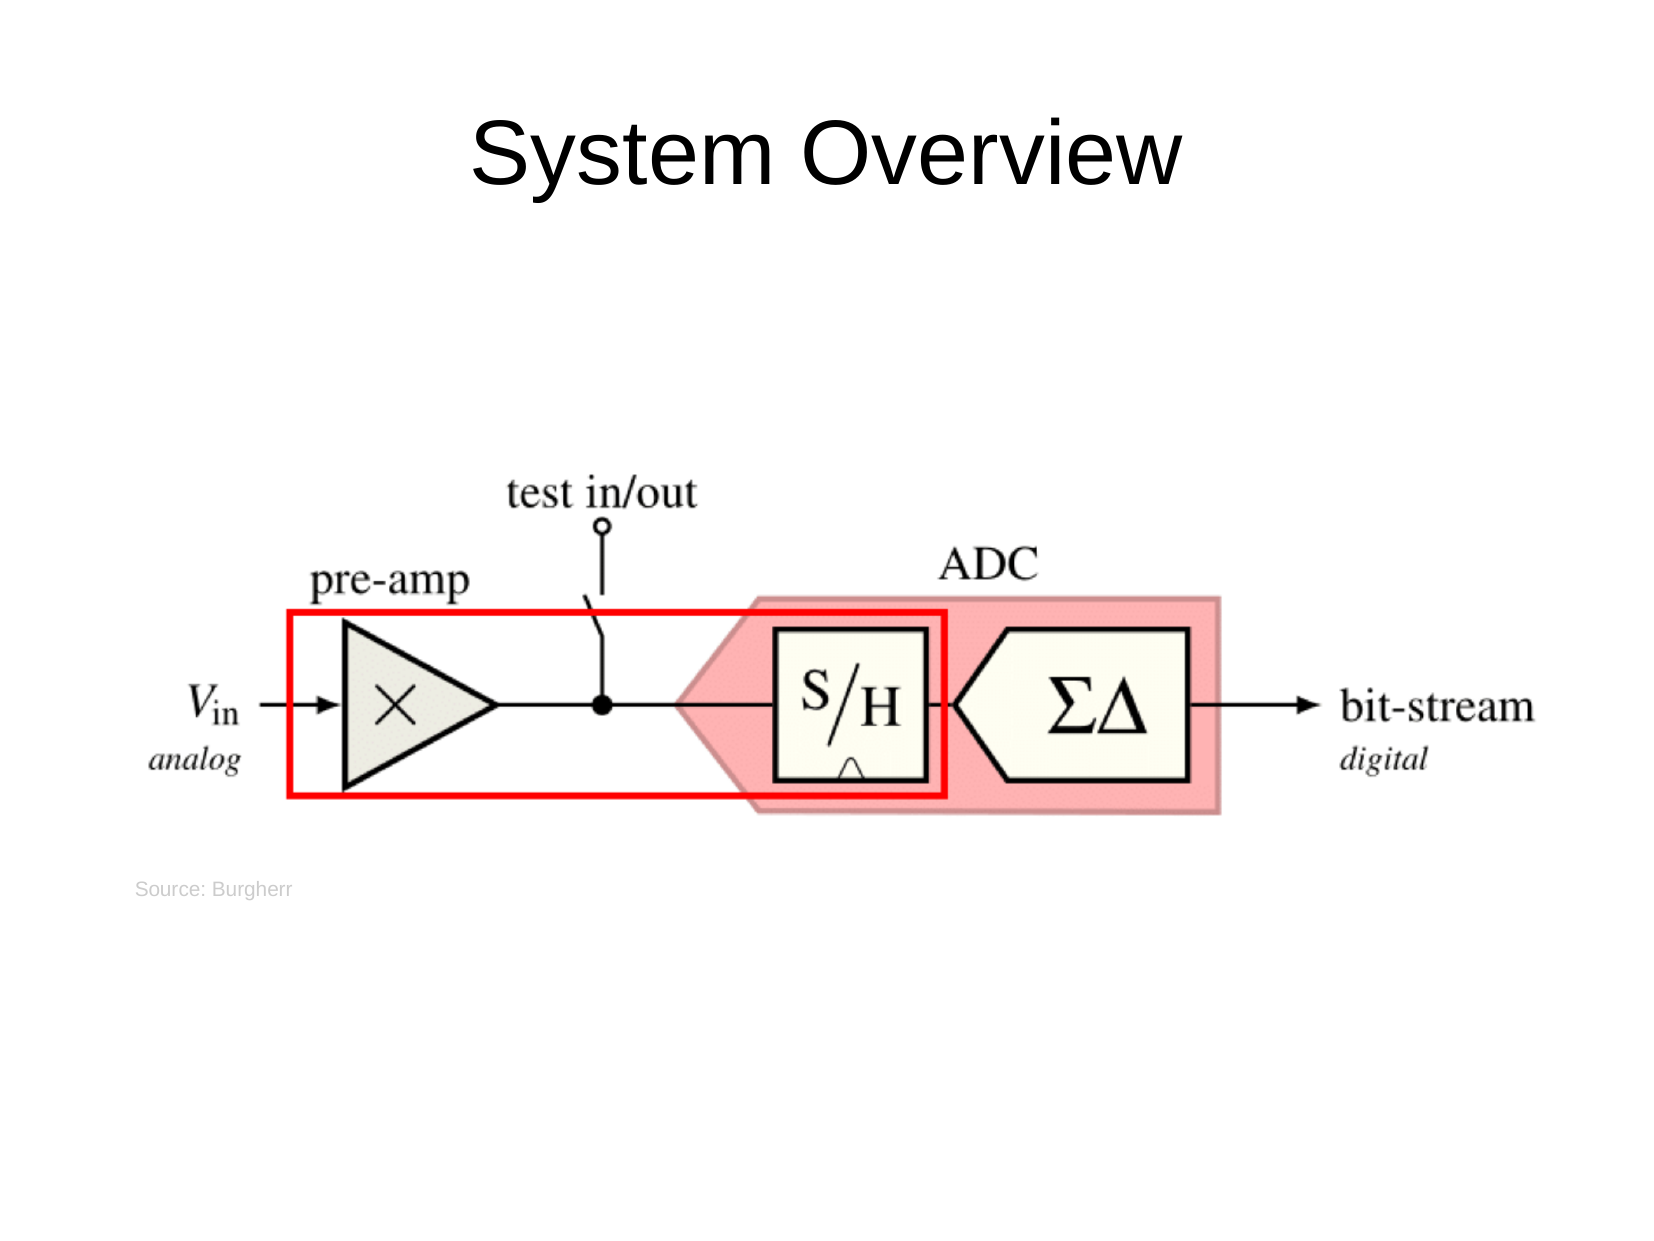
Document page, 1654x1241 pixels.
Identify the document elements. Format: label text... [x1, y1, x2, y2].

title System Overview [82, 49, 1571, 257]
text_box Source: Burgherr [120, 870, 556, 909]
picture [58, 434, 1576, 839]
